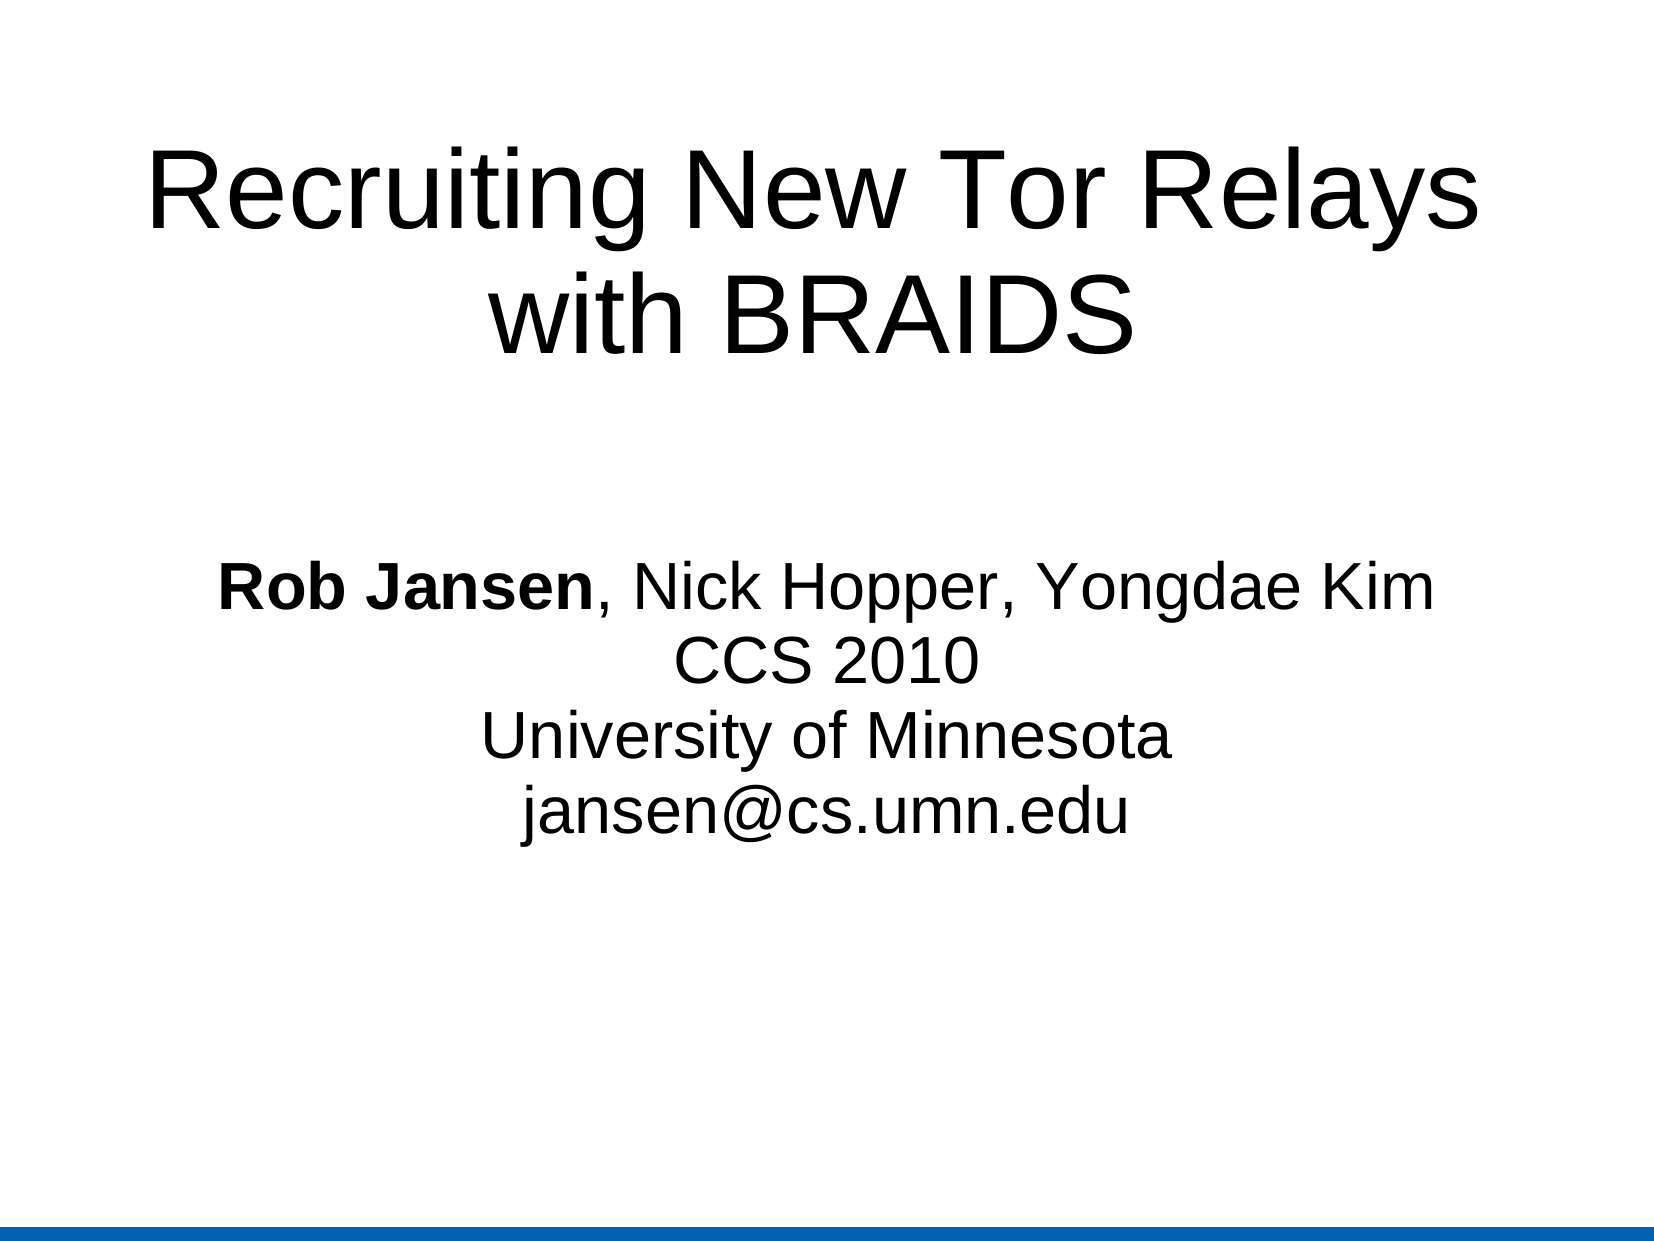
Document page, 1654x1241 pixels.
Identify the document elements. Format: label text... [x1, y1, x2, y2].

subtitle Rob Jansen, Nick Hopper, Yongdae Kim CCS 2010 University of Minnesota jansen@cs.umn.edu [121, 344, 1533, 1127]
title Recruiting New Tor Relays with BRAIDS [37, 112, 1590, 392]
